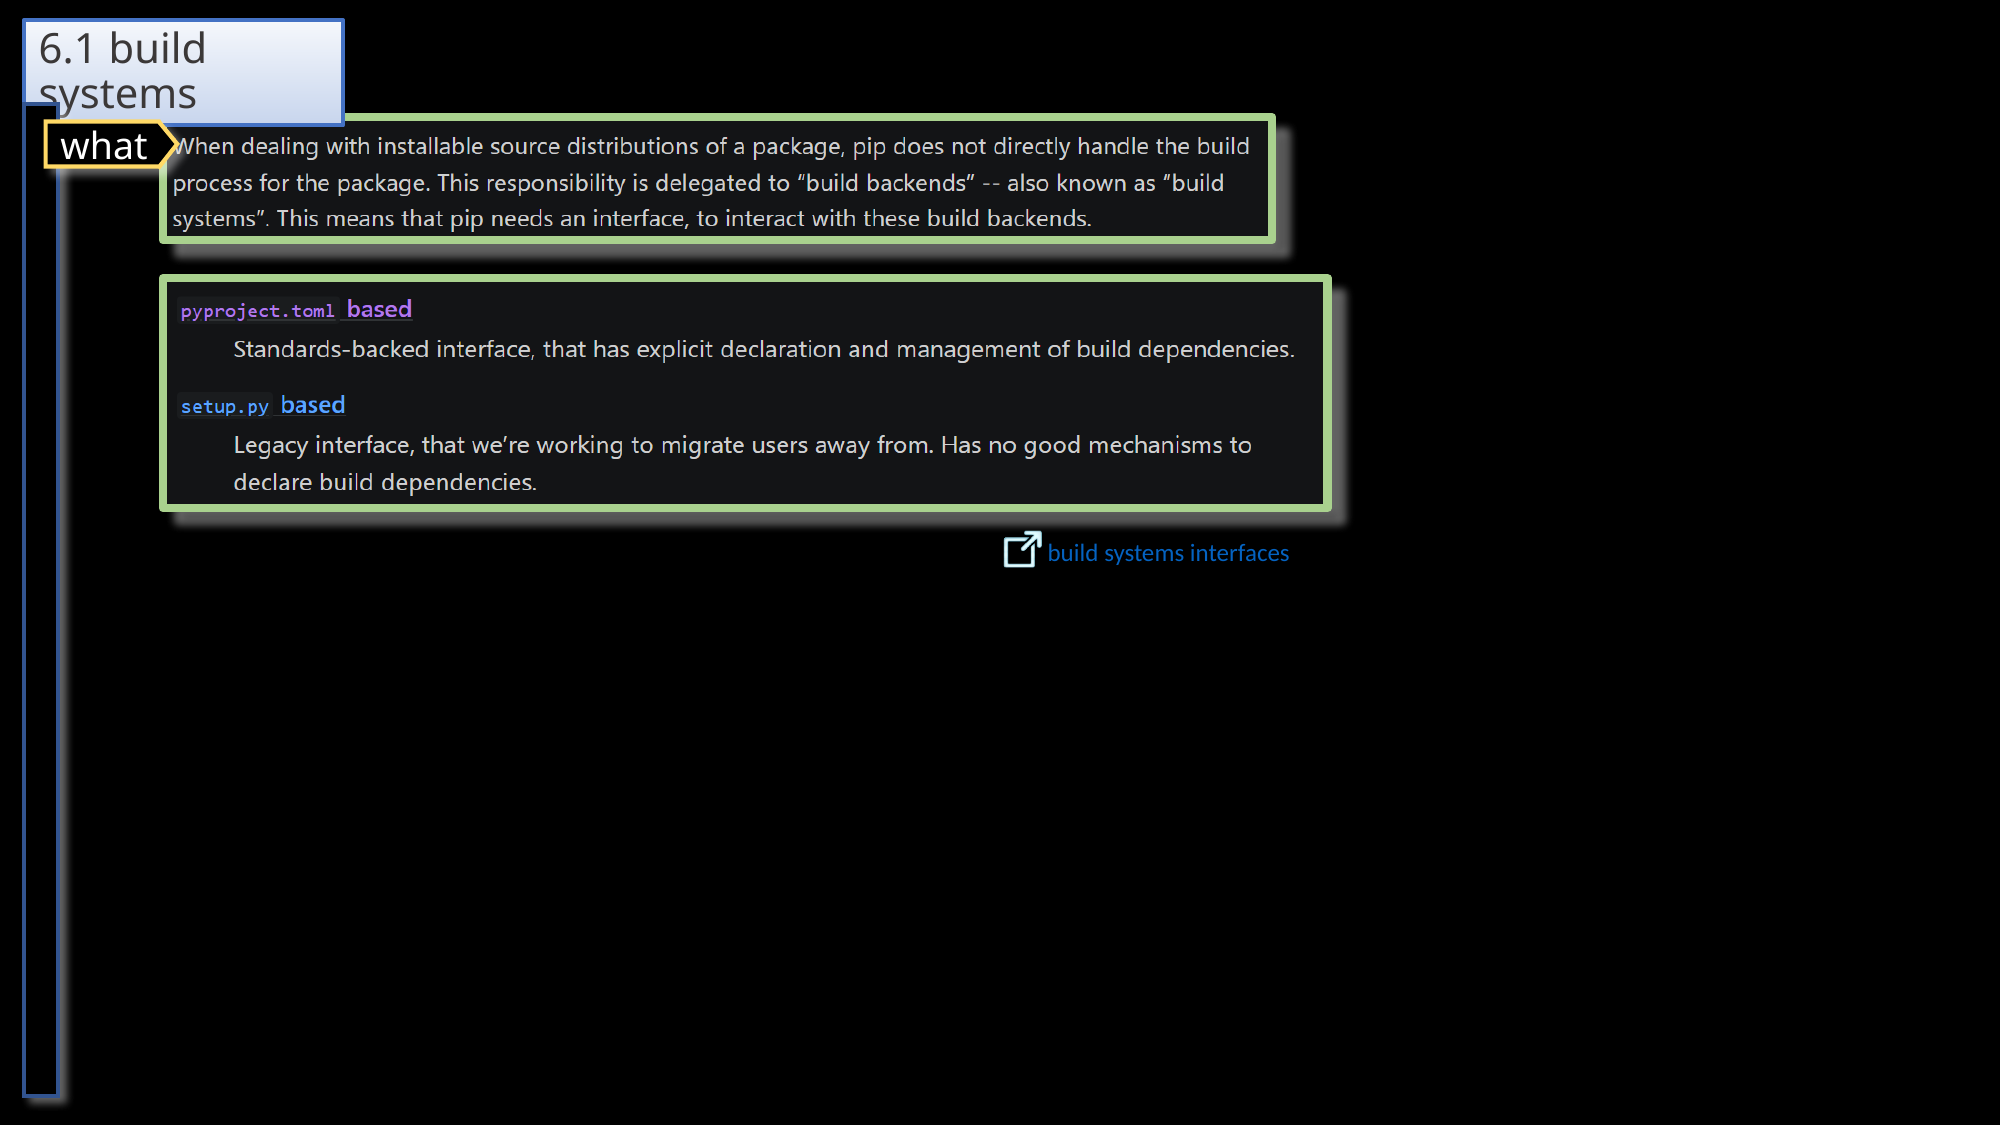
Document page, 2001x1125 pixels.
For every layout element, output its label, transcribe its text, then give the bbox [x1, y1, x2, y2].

title 6.1 build systems [23, 20, 344, 81]
picture [999, 529, 1046, 572]
picture [166, 282, 1324, 504]
picture [166, 121, 1269, 236]
text_box [23, 103, 58, 1096]
text_box build systems interfaces [1032, 531, 1306, 574]
text_box what [45, 121, 178, 167]
